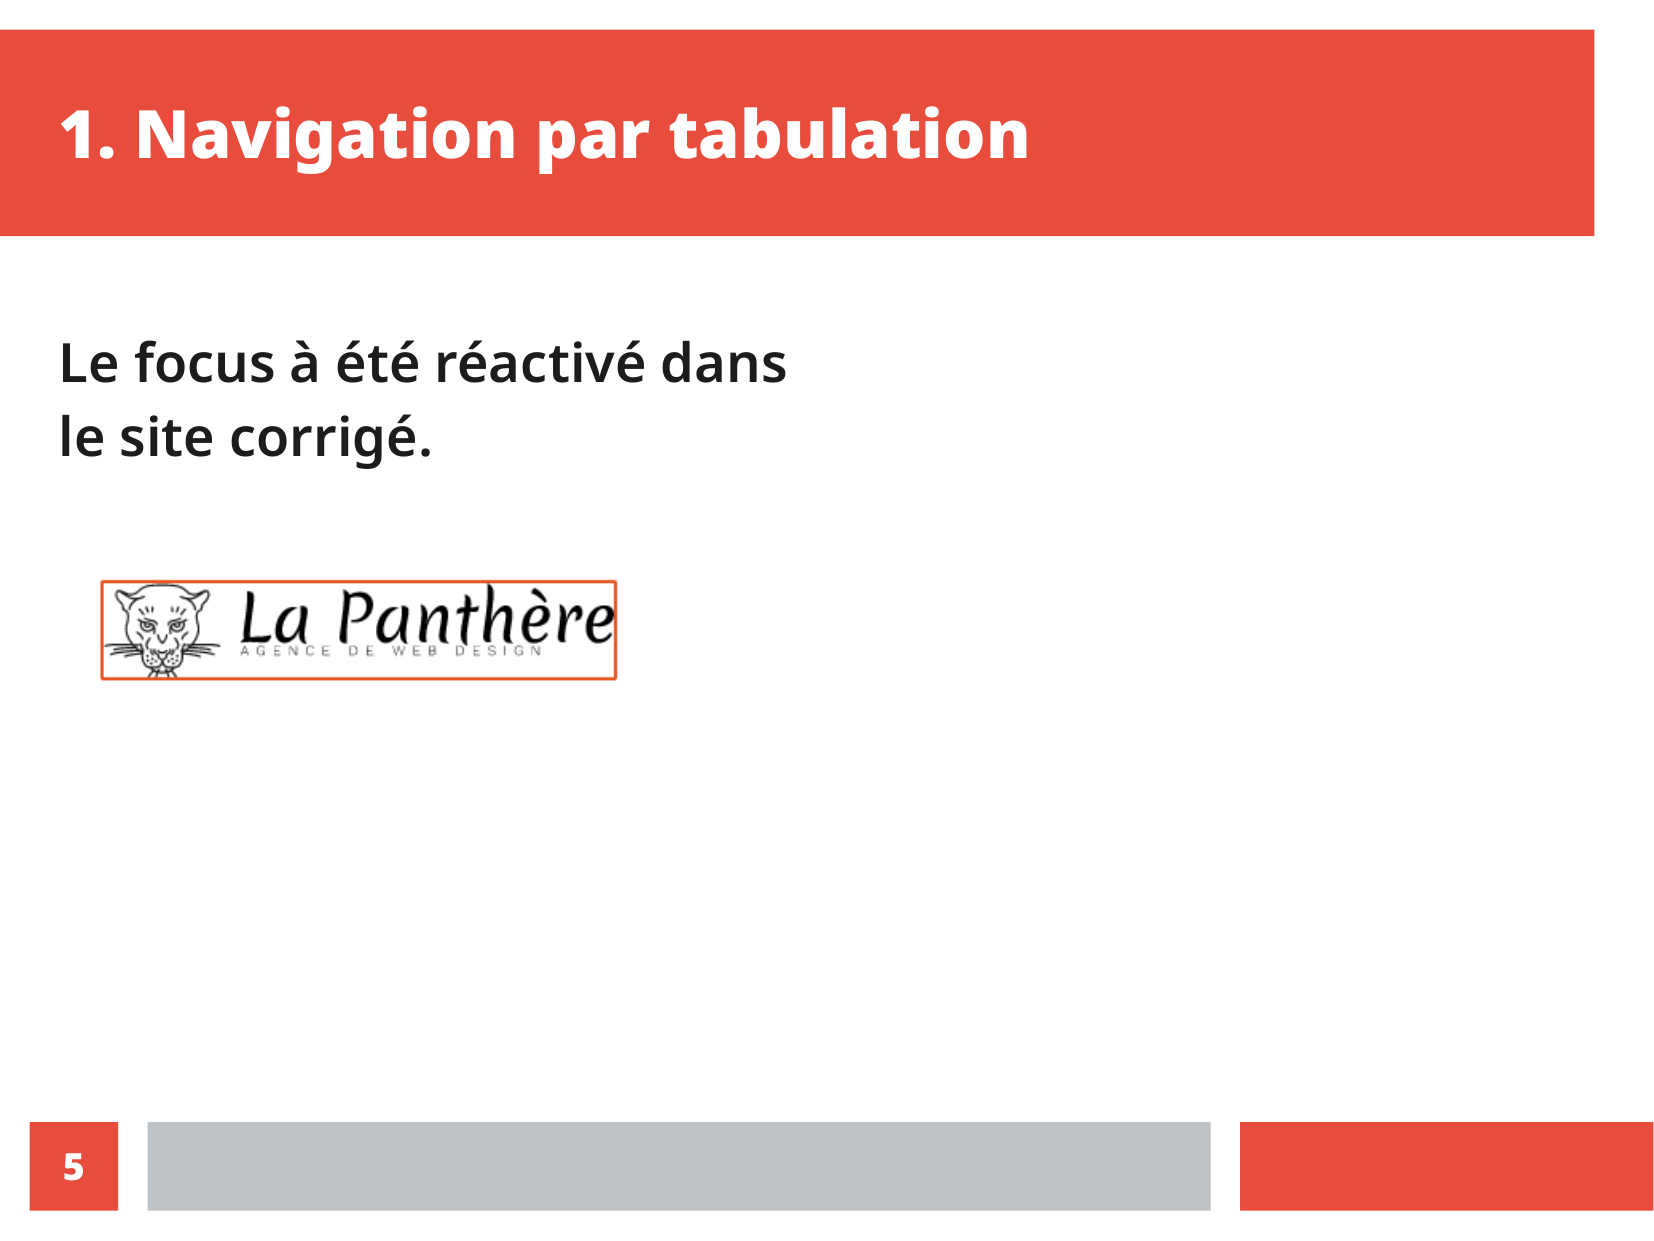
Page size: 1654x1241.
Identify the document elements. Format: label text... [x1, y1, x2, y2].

list Le focus à été réactivé dans le site corrigé. [59, 324, 794, 691]
title 1. Navigation par tabulation [59, 59, 1595, 207]
picture [72, 548, 653, 710]
